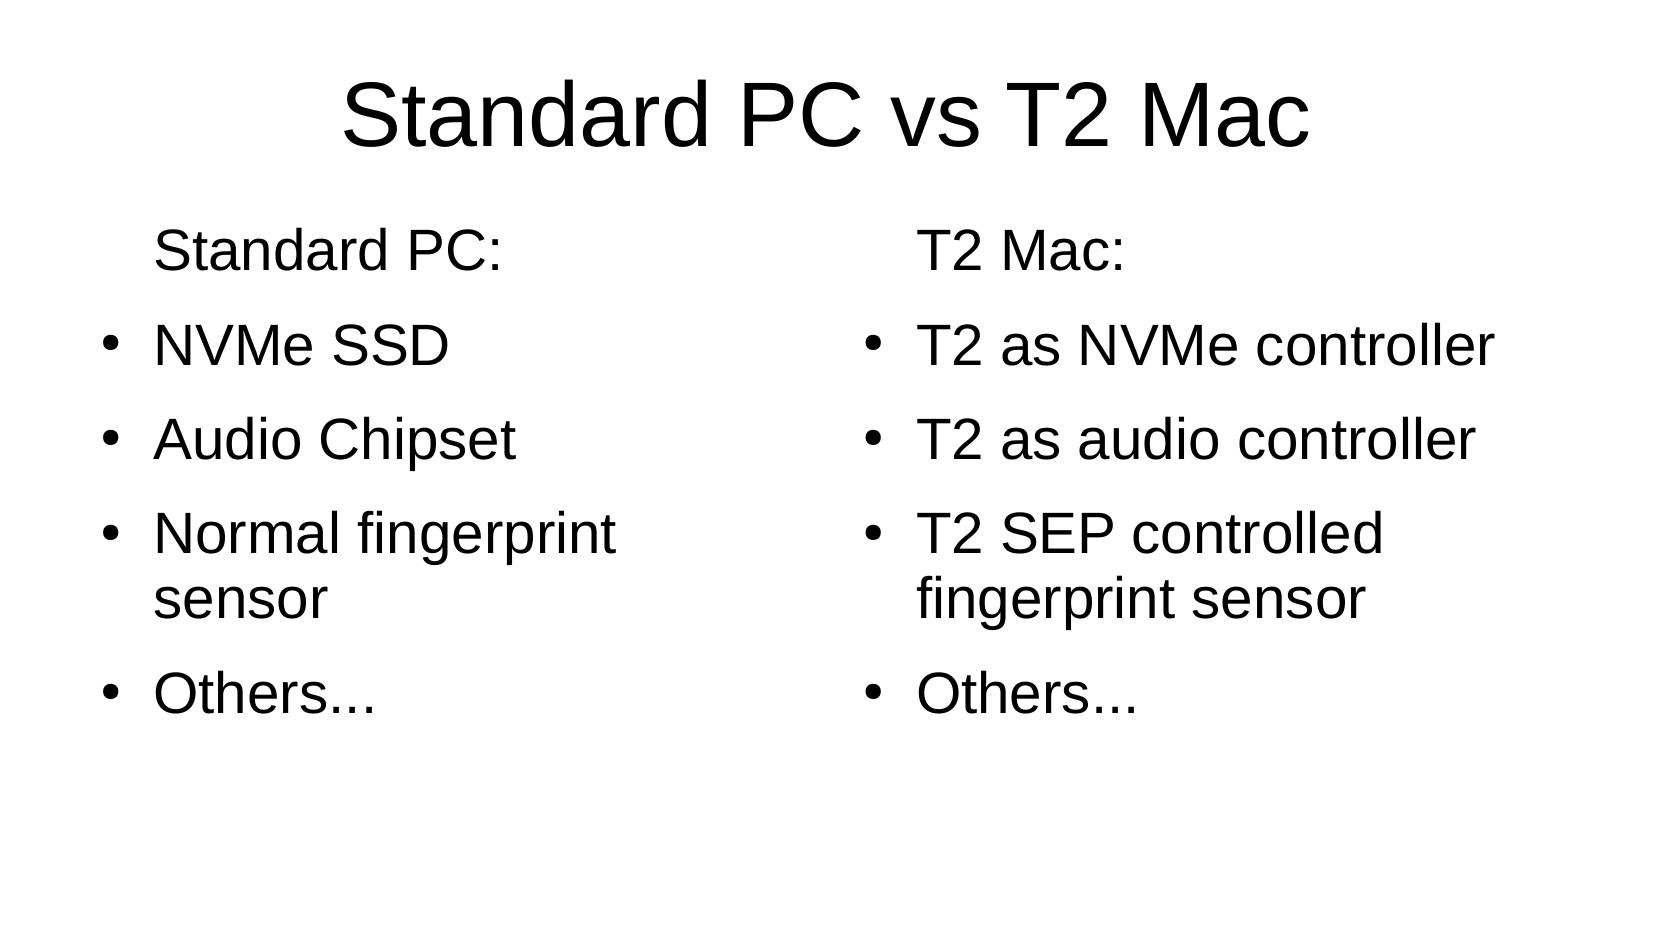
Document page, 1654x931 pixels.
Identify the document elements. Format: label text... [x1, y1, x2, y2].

title Standard PC vs T2 Mac [82, 37, 1571, 193]
list T2 Mac: T2 as NVMe controller T2 as audio controller T2 SEP controlled fingerprint sensor Others... [845, 217, 1572, 758]
list Standard PC: NVMe SSD Audio Chipset Normal fingerprint sensor Others... [82, 217, 809, 758]
